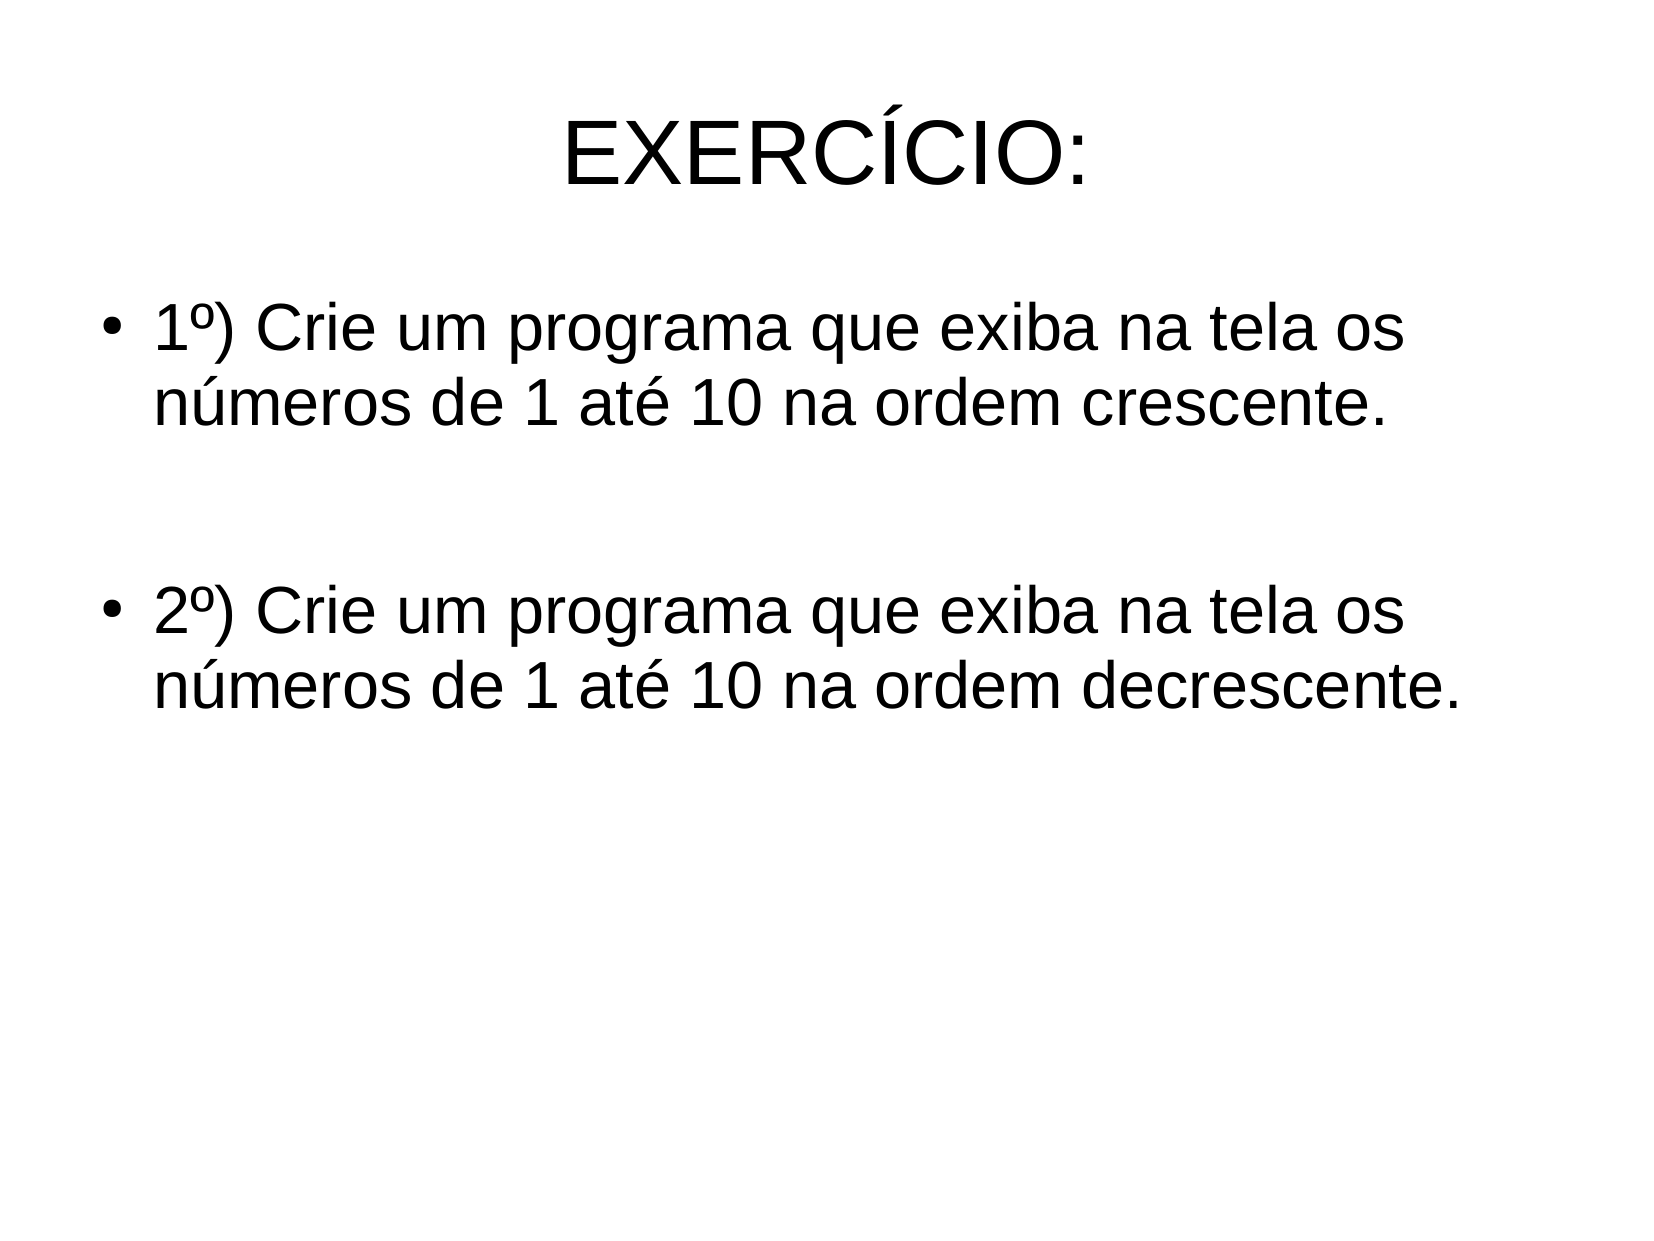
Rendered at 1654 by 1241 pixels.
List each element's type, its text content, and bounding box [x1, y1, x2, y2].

list 1º) Crie um programa que exiba na tela os números de 1 até 10 na ordem crescente. 2º) Crie um programa que exiba na tela os números de 1 até 10 na ordem decrescente. [82, 290, 1571, 1109]
title EXERCÍCIO: [82, 49, 1571, 257]
